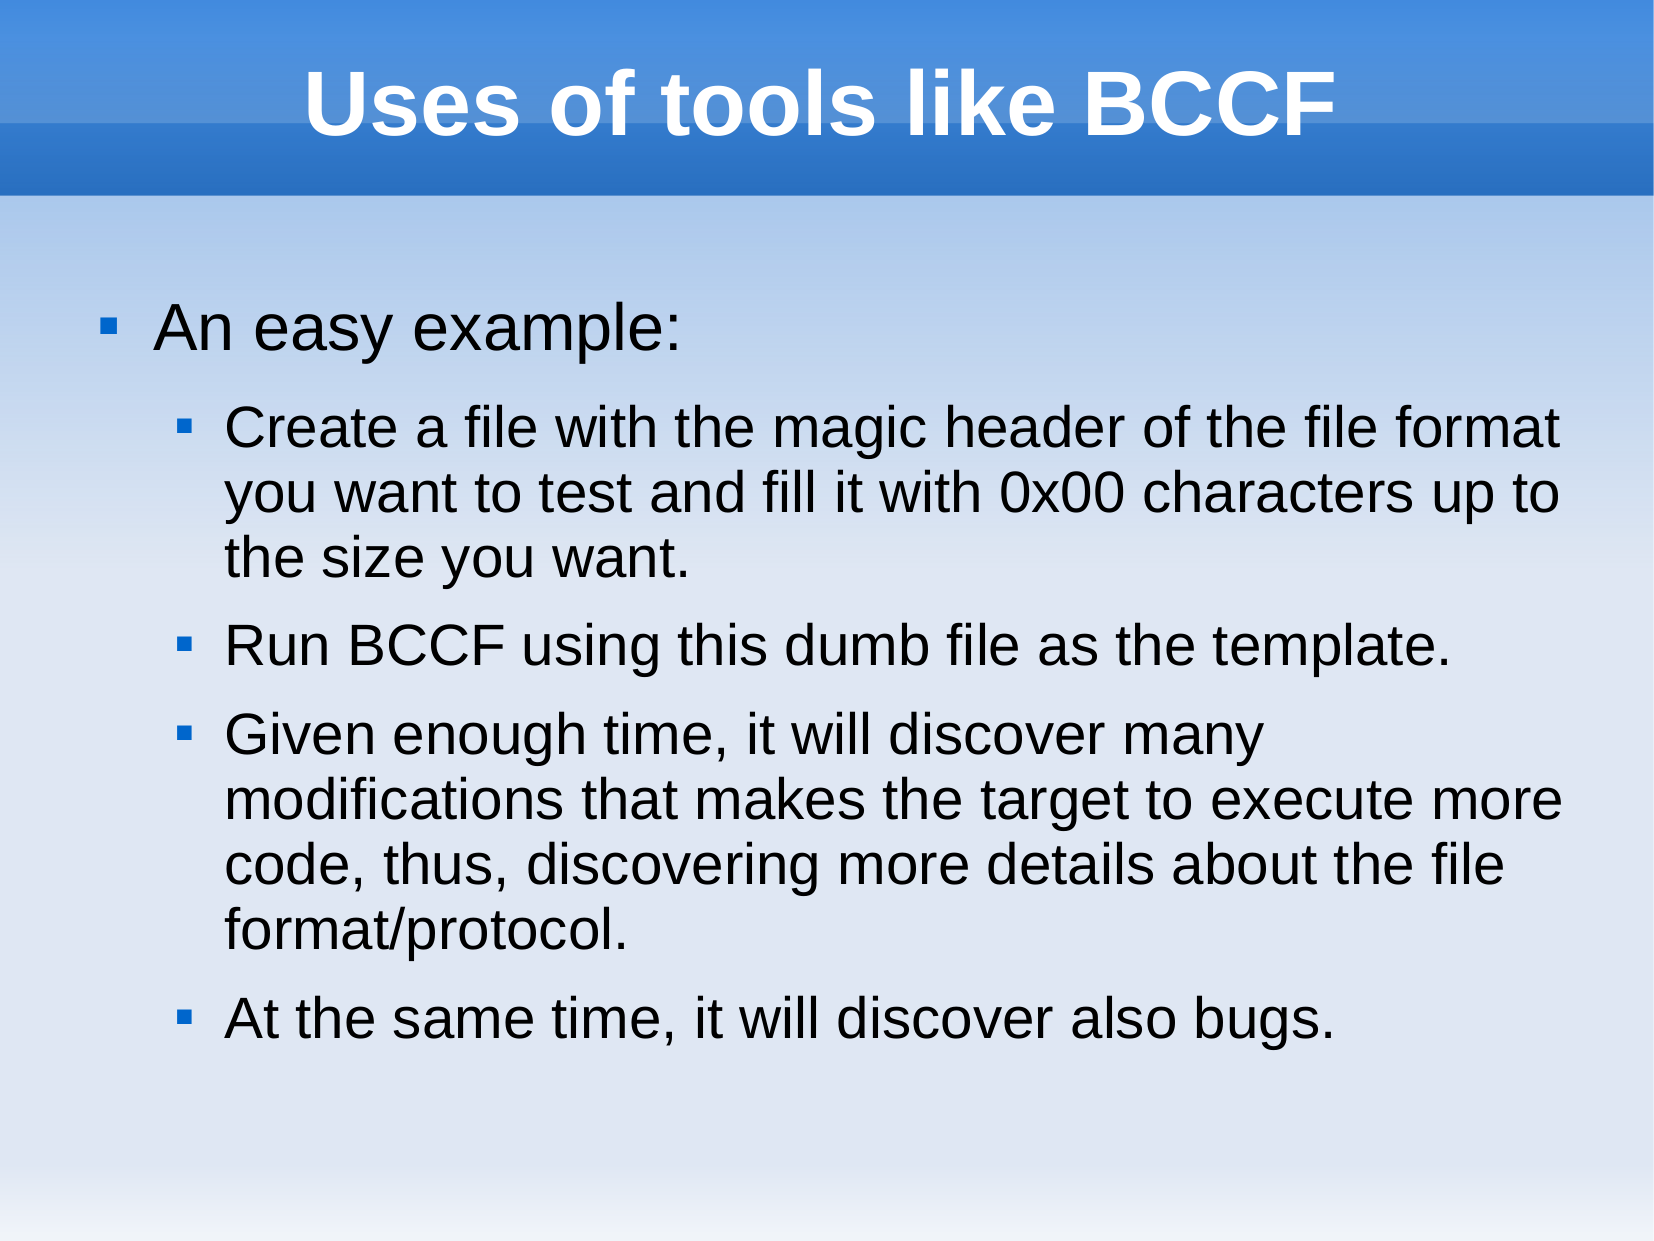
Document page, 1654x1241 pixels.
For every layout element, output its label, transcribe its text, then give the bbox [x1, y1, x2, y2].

list An easy example: Create a file with the magic header of the file format you want to test and fill it with 0x00 characters up to the size you want. Run BCCF using this dumb file as the template. Given enough time, it will discover many modifications that makes the target to execute more code, thus, discovering more details about the file format/protocol. At the same time, it will discover also bugs. [82, 290, 1571, 1109]
picture [0, 0, 1654, 1241]
title Uses of tools like BCCF [76, 0, 1565, 208]
